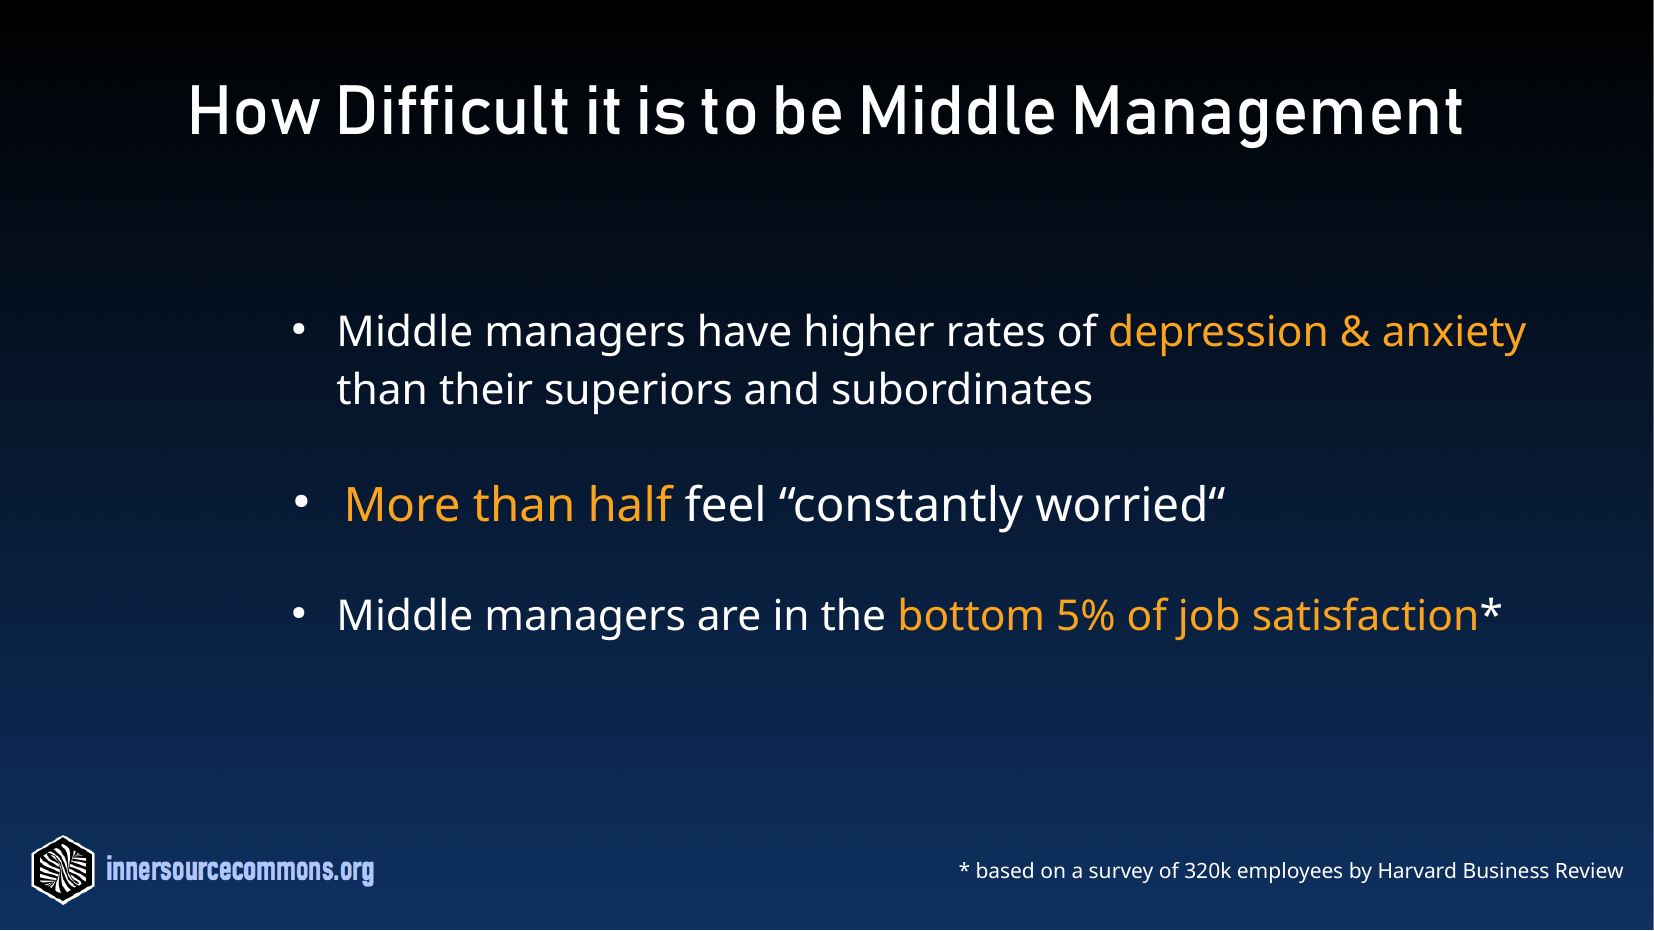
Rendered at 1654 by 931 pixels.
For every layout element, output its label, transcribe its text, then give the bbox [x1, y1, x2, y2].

text_box More than half feel “constantly worried“ [276, 470, 1245, 553]
text_box Middle managers have higher rates of depression & anxiety than their superiors and subordinates [276, 301, 1654, 450]
text_box * based on a survey of 320k employees by Harvard Business Review [907, 856, 1649, 898]
text_box Middle managers are in the bottom 5% of job satisfaction* [276, 584, 1624, 733]
picture [0, 0, 1654, 930]
title How Difficult it is to be Middle Management [82, 37, 1571, 193]
